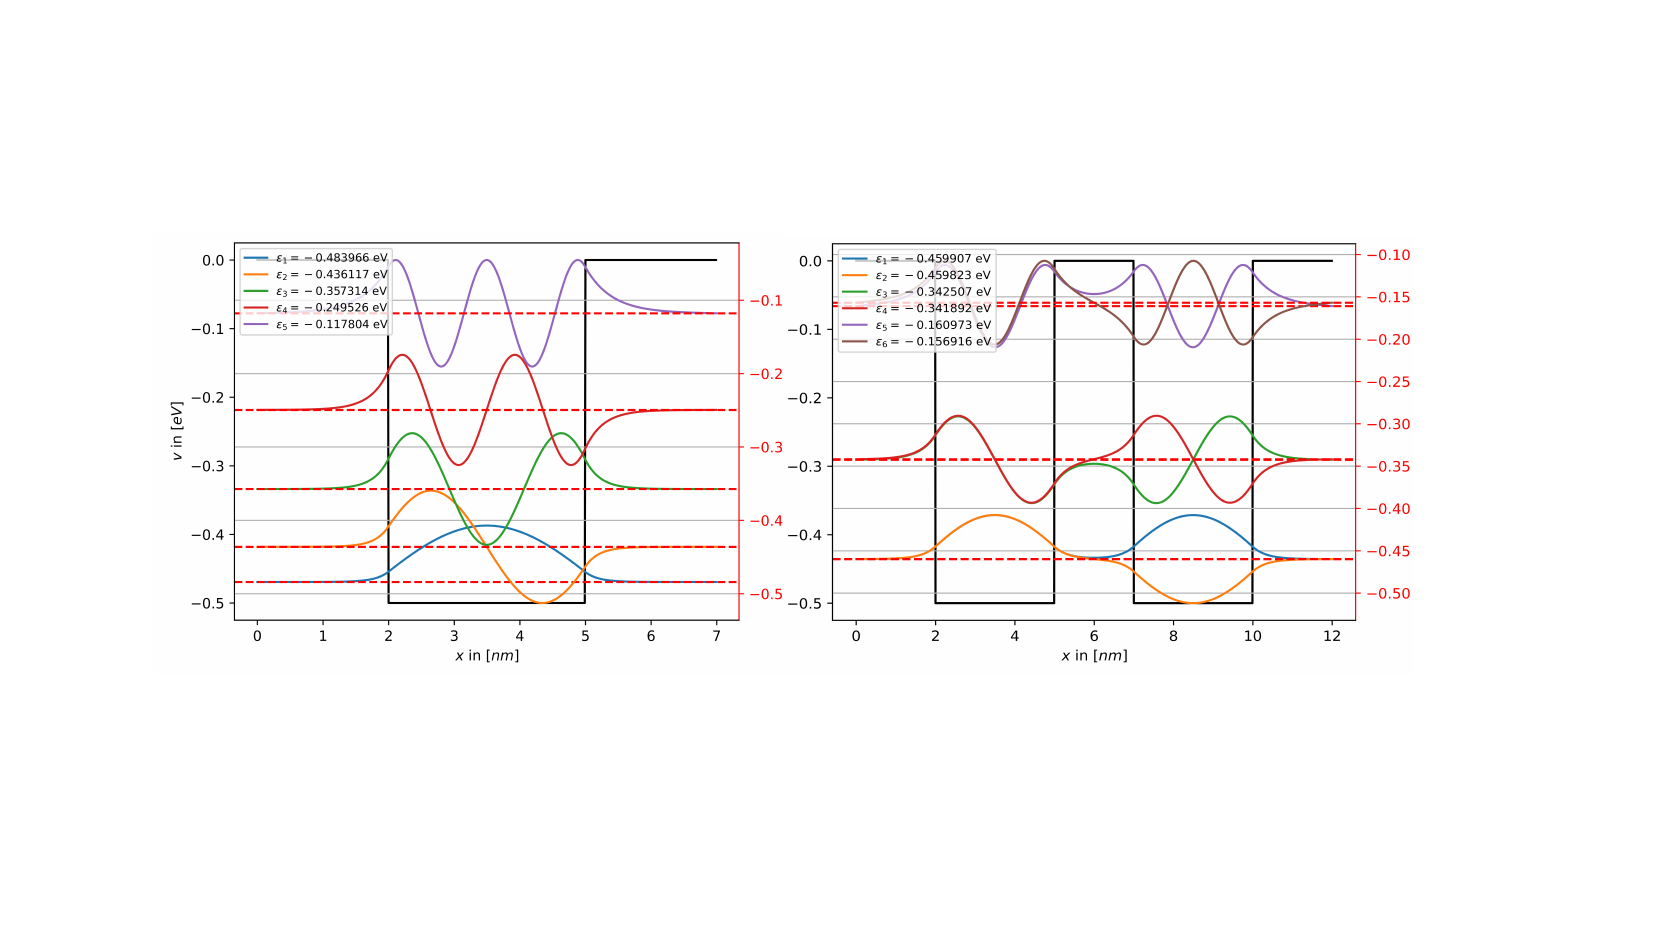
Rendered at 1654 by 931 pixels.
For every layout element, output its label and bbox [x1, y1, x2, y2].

picture [153, 232, 1414, 674]
